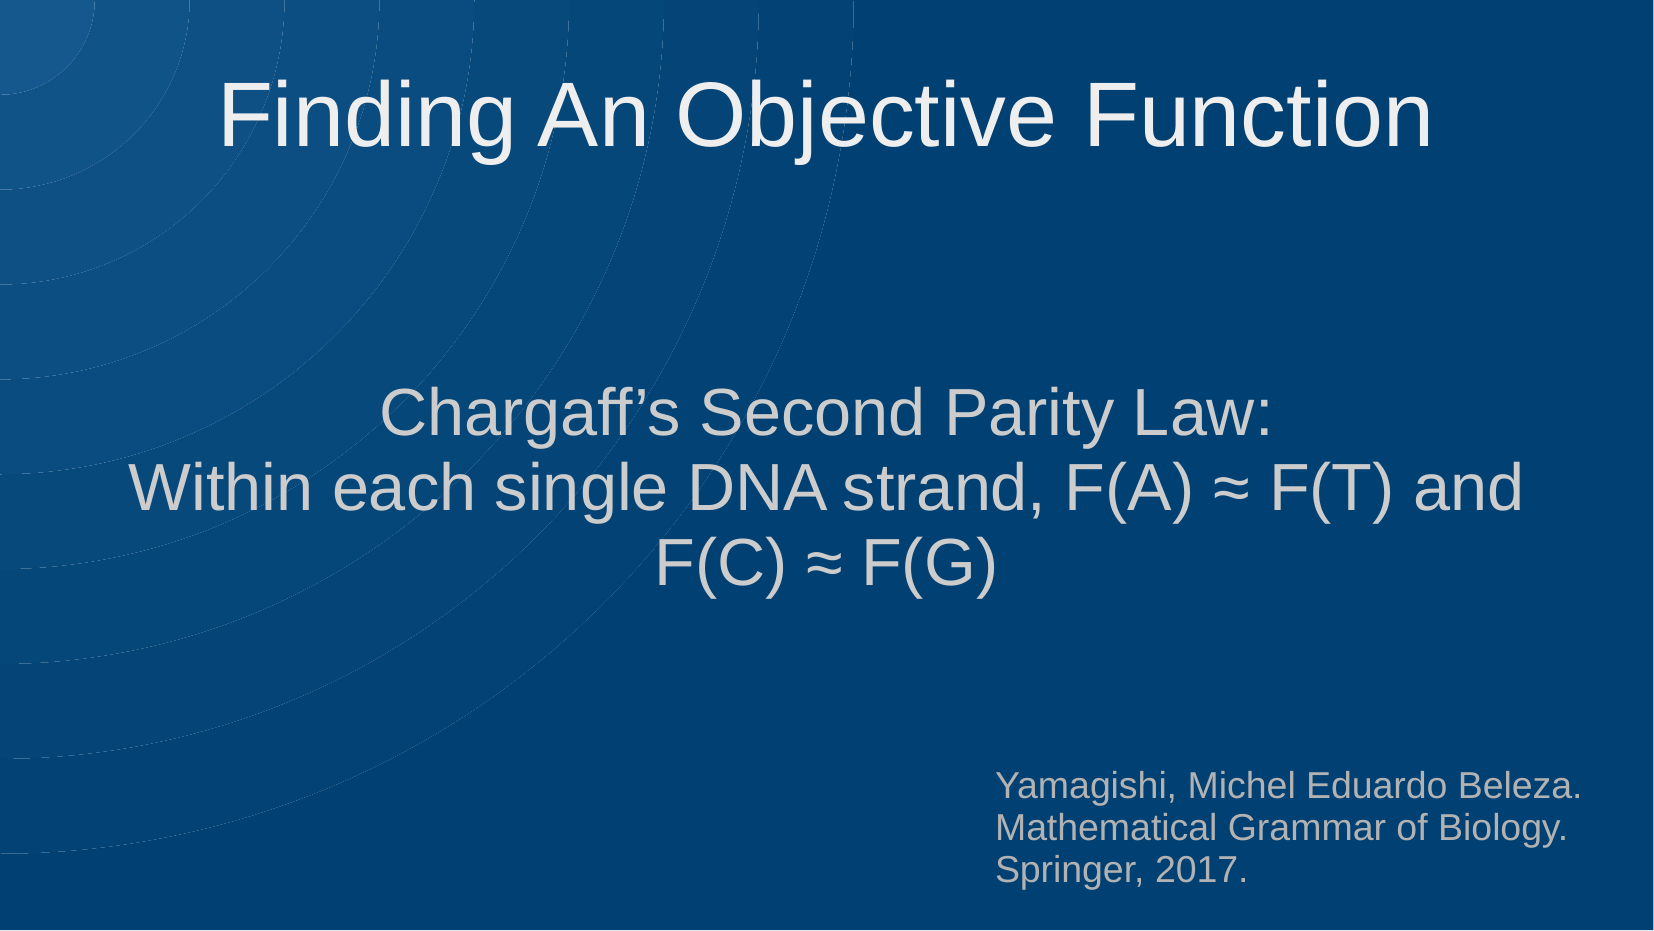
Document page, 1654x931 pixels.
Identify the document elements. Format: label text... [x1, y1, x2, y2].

text_box Yamagishi, Michel Eduardo Beleza. Mathematical Grammar of Biology. Springer, 2017. [980, 757, 1607, 898]
subtitle Chargaff’s Second Parity Law: Within each single DNA strand, F(A) ≈ F(T) and F(C) ≈ F(G) [82, 217, 1571, 758]
title Finding An Objective Function [82, 37, 1571, 193]
